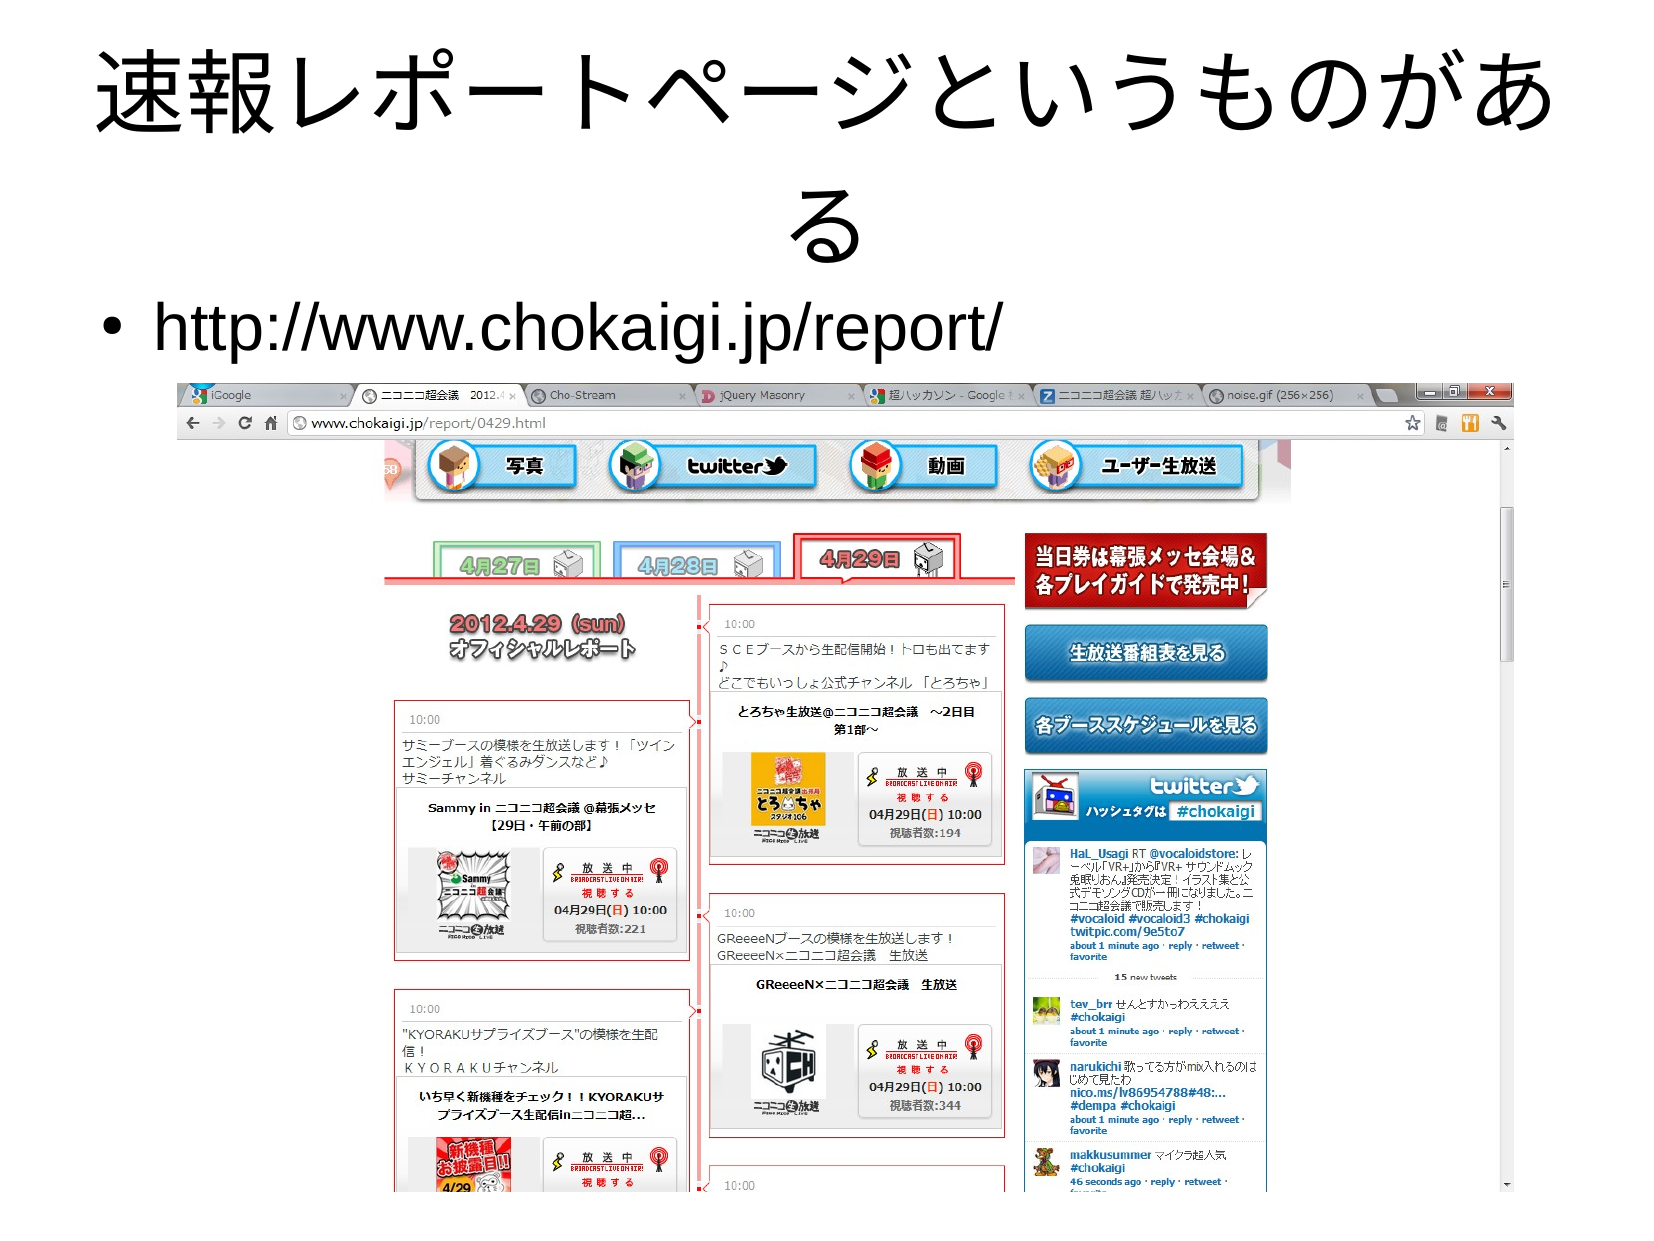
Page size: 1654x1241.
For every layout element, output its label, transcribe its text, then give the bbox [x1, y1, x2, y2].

list http://www.chokaigi.jp/report/ [82, 290, 1571, 1109]
title 速報レポートページというものがある [82, 49, 1571, 257]
picture [177, 383, 1514, 1192]
